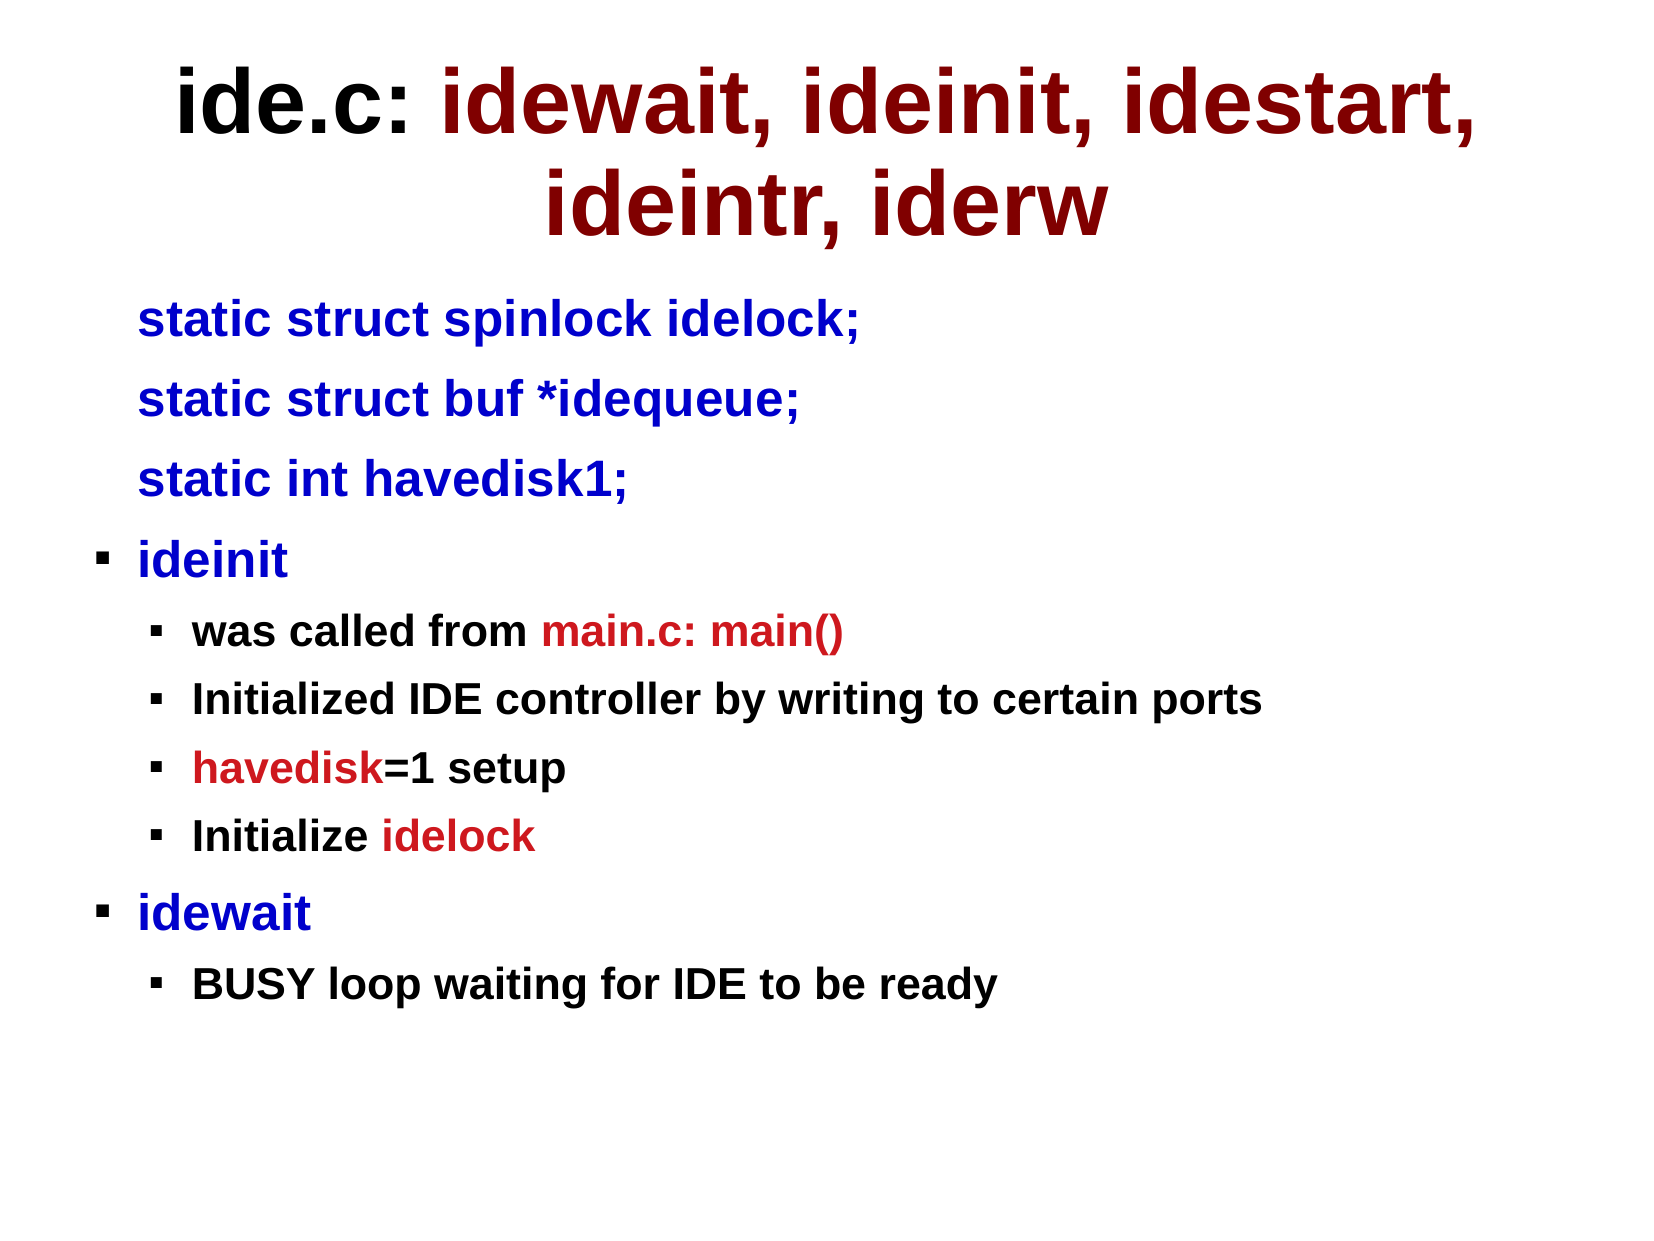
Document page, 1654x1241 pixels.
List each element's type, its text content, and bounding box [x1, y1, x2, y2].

list static struct spinlock idelock; static struct buf *idequeue; static int havedisk1; ideinit was called from main.c: main() Initialized IDE controller by writing to certain ports havedisk=1 setup Initialize idelock idewait BUSY loop waiting for IDE to be ready [82, 290, 1571, 1010]
title ide.c: idewait, ideinit, idestart, ideintr, iderw [82, 49, 1571, 257]
